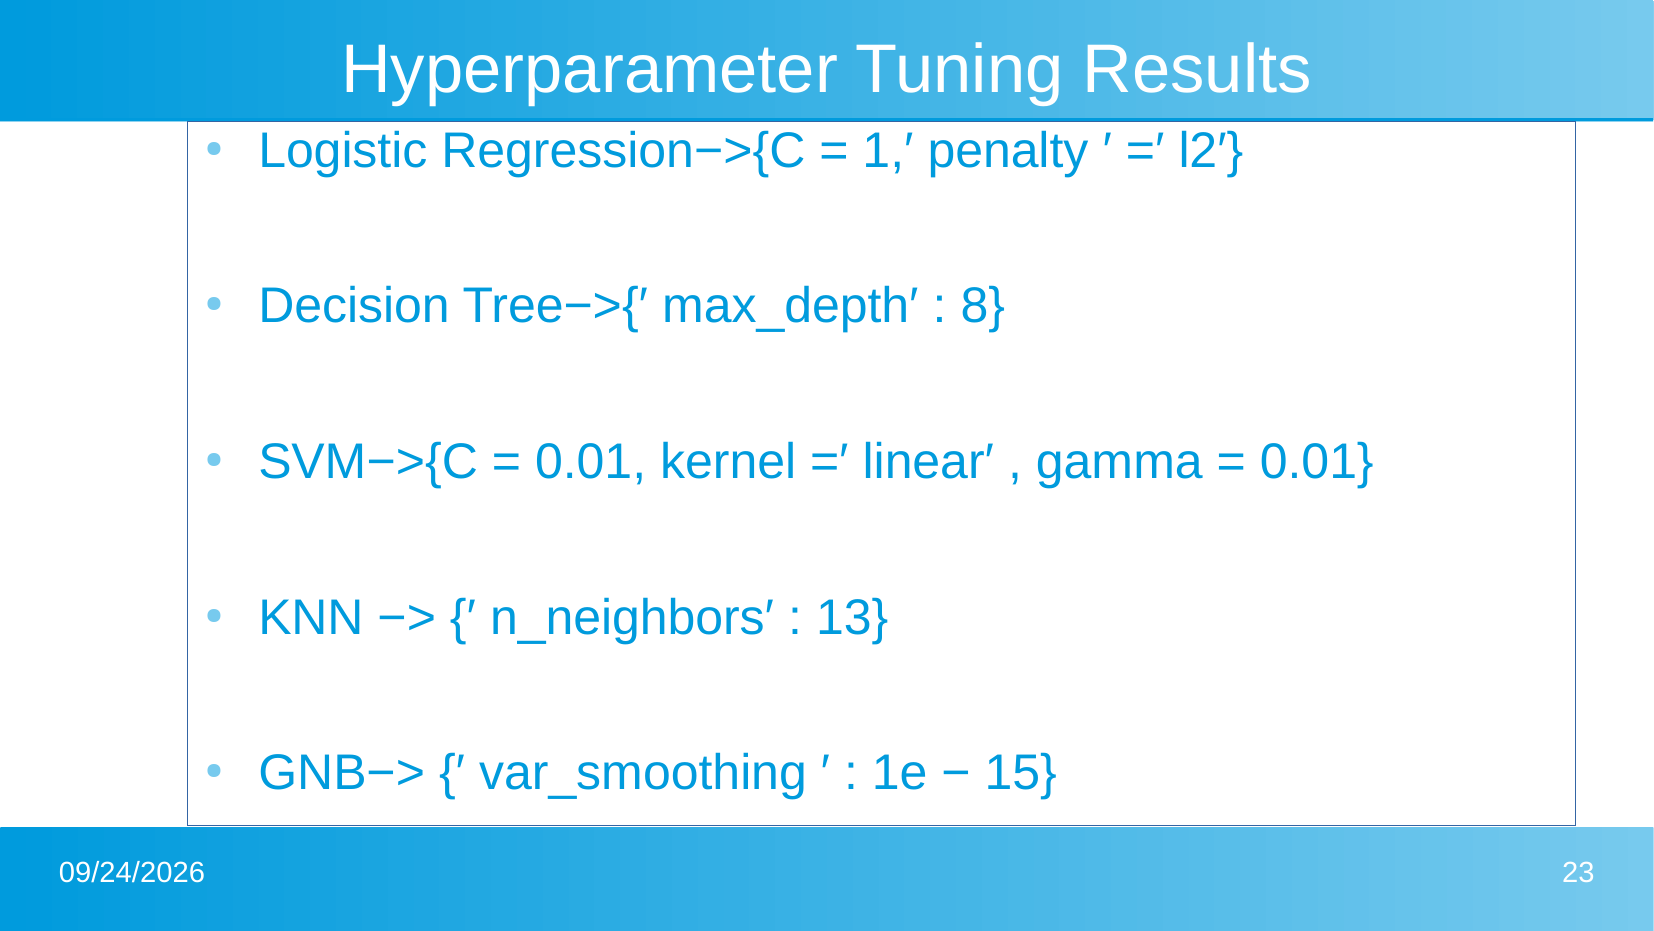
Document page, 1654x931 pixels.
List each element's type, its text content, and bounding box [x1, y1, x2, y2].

list Logistic Regression−>{C = 1,′ penalty ′ =′ l2′} Decision Tree−>{′ max_depth′ : 8} SVM−>{C = 0.01, kernel =′ linear′ , gamma = 0.01} KNN −> {′ n_neighbors′ : 13} GNB−> {′ var_smoothing ′ : 1e − 15} [187, 121, 1576, 826]
title Hyperparameter Tuning Results [59, 29, 1595, 108]
